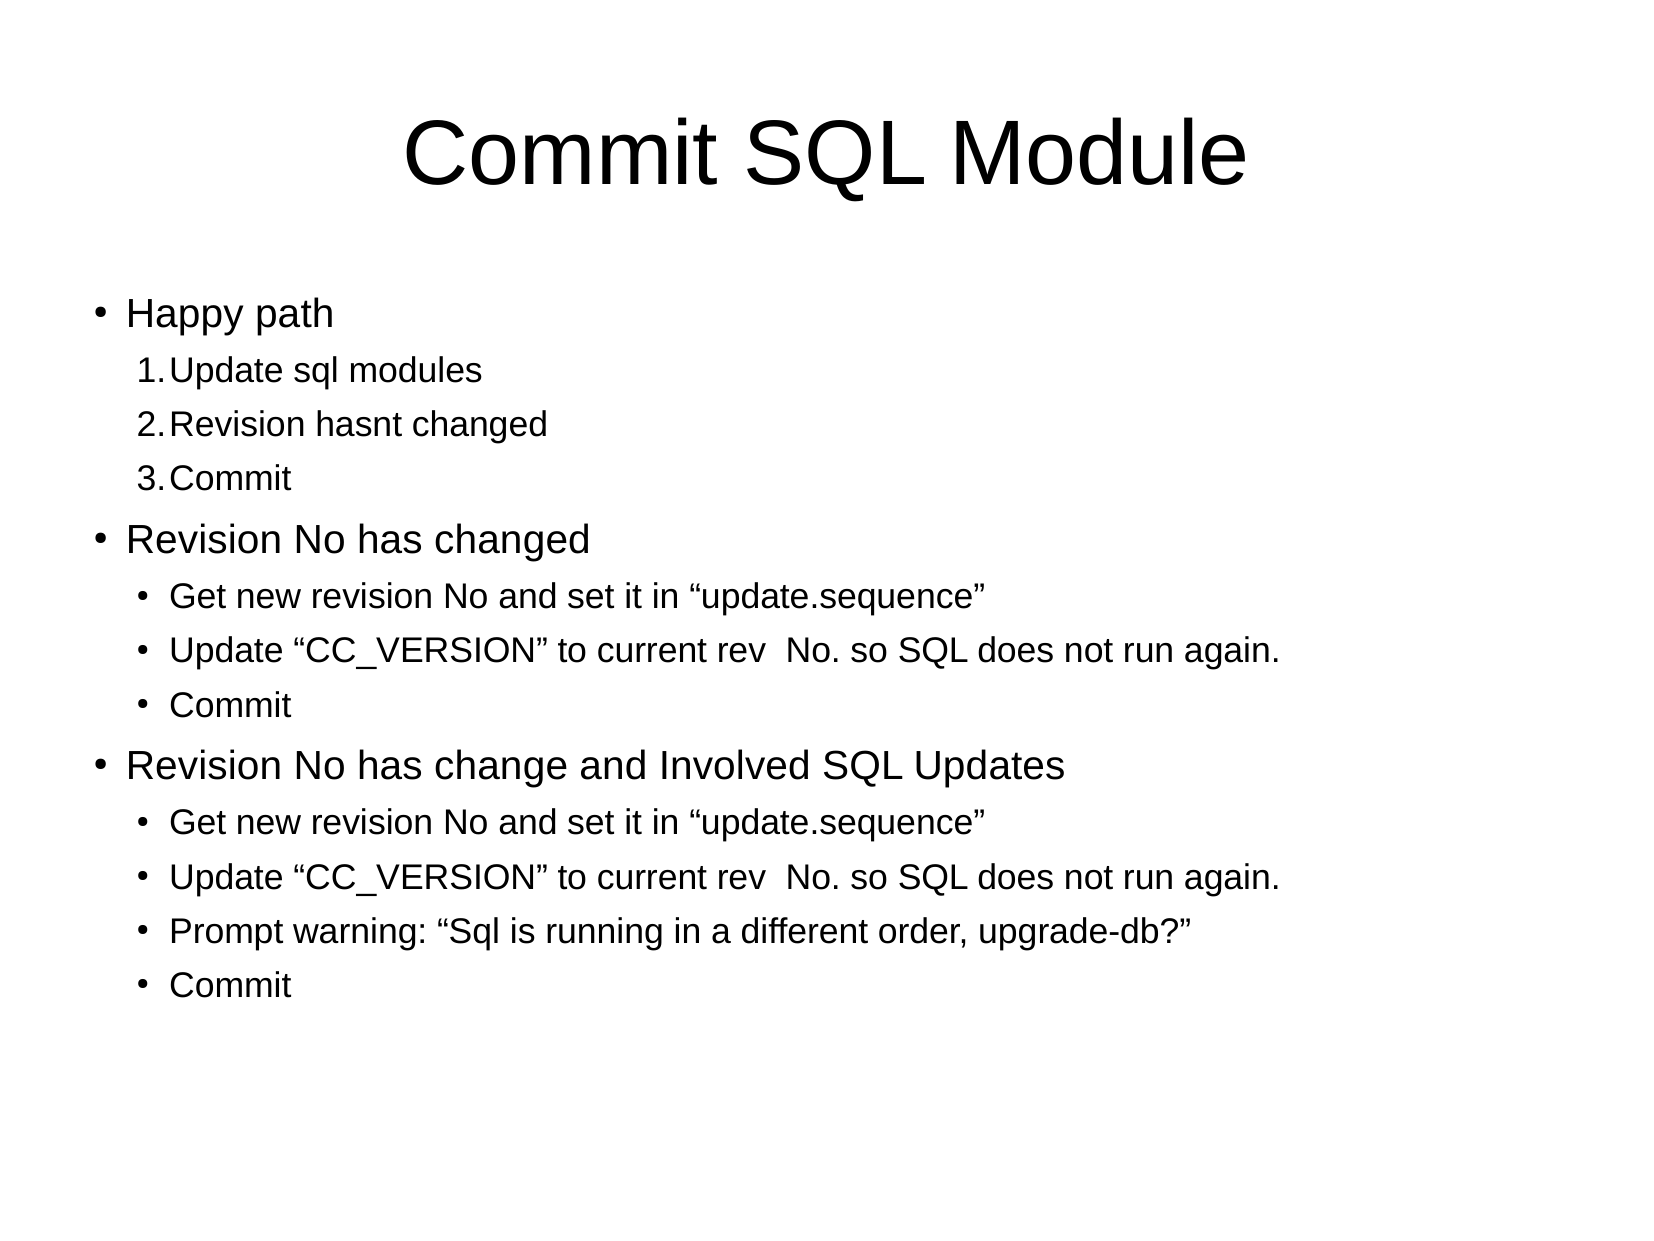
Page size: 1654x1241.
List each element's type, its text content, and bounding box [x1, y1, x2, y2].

list Happy path Update sql modules Revision hasnt changed Commit Revision No has changed Get new revision No and set it in “update.sequence” Update “CC_VERSION” to current rev No. so SQL does not run again. Commit Revision No has change and Involved SQL Updates Get new revision No and set it in “update.sequence” Update “CC_VERSION” to current rev No. so SQL does not run again. Prompt warning: “Sql is running in a different order, upgrade-db?” Commit [82, 290, 1571, 1010]
title Commit SQL Module [82, 49, 1571, 257]
